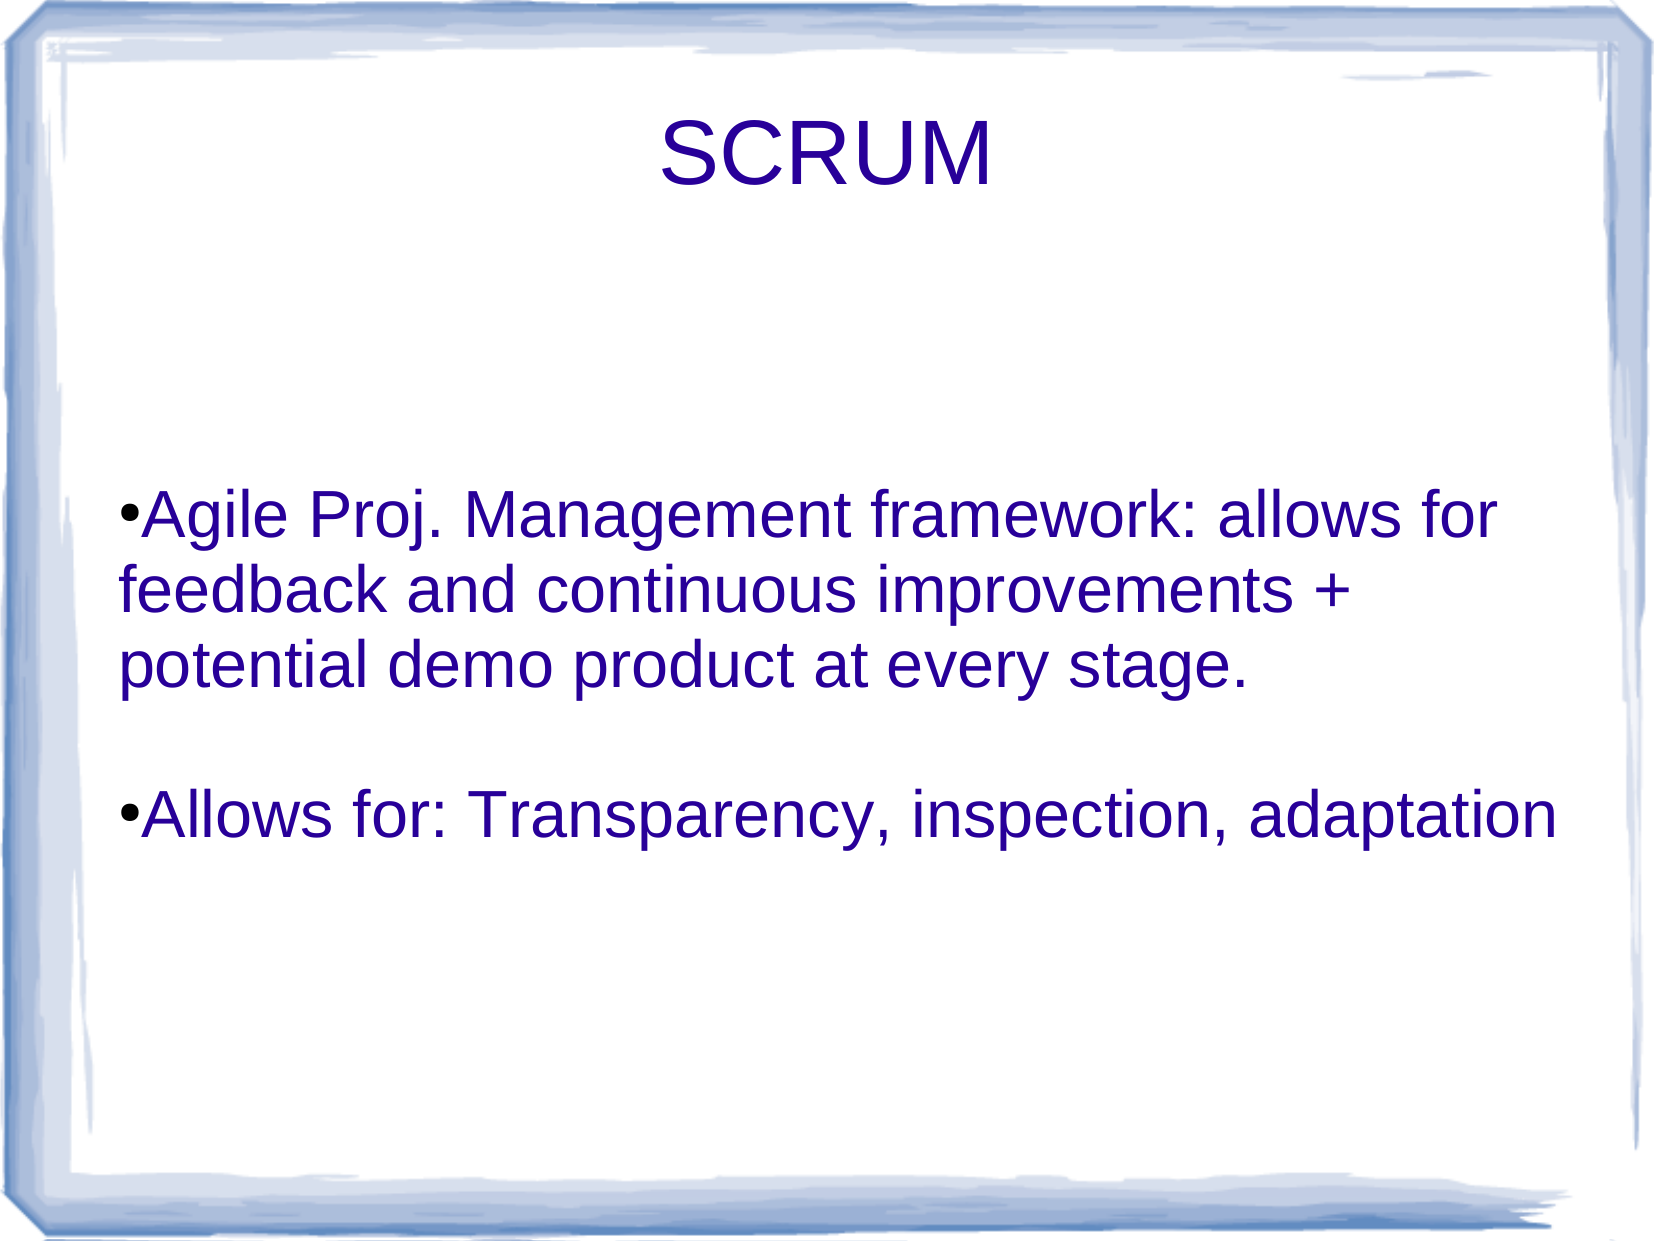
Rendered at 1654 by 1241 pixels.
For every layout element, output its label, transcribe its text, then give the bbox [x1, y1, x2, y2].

picture [0, 0, 1654, 1241]
subtitle Agile Proj. Management framework: allows for feedback and continuous improvements + potential demo product at every stage. Allows for: Transparency, inspection, adaptation [118, 324, 1571, 1004]
title SCRUM [82, 49, 1571, 257]
